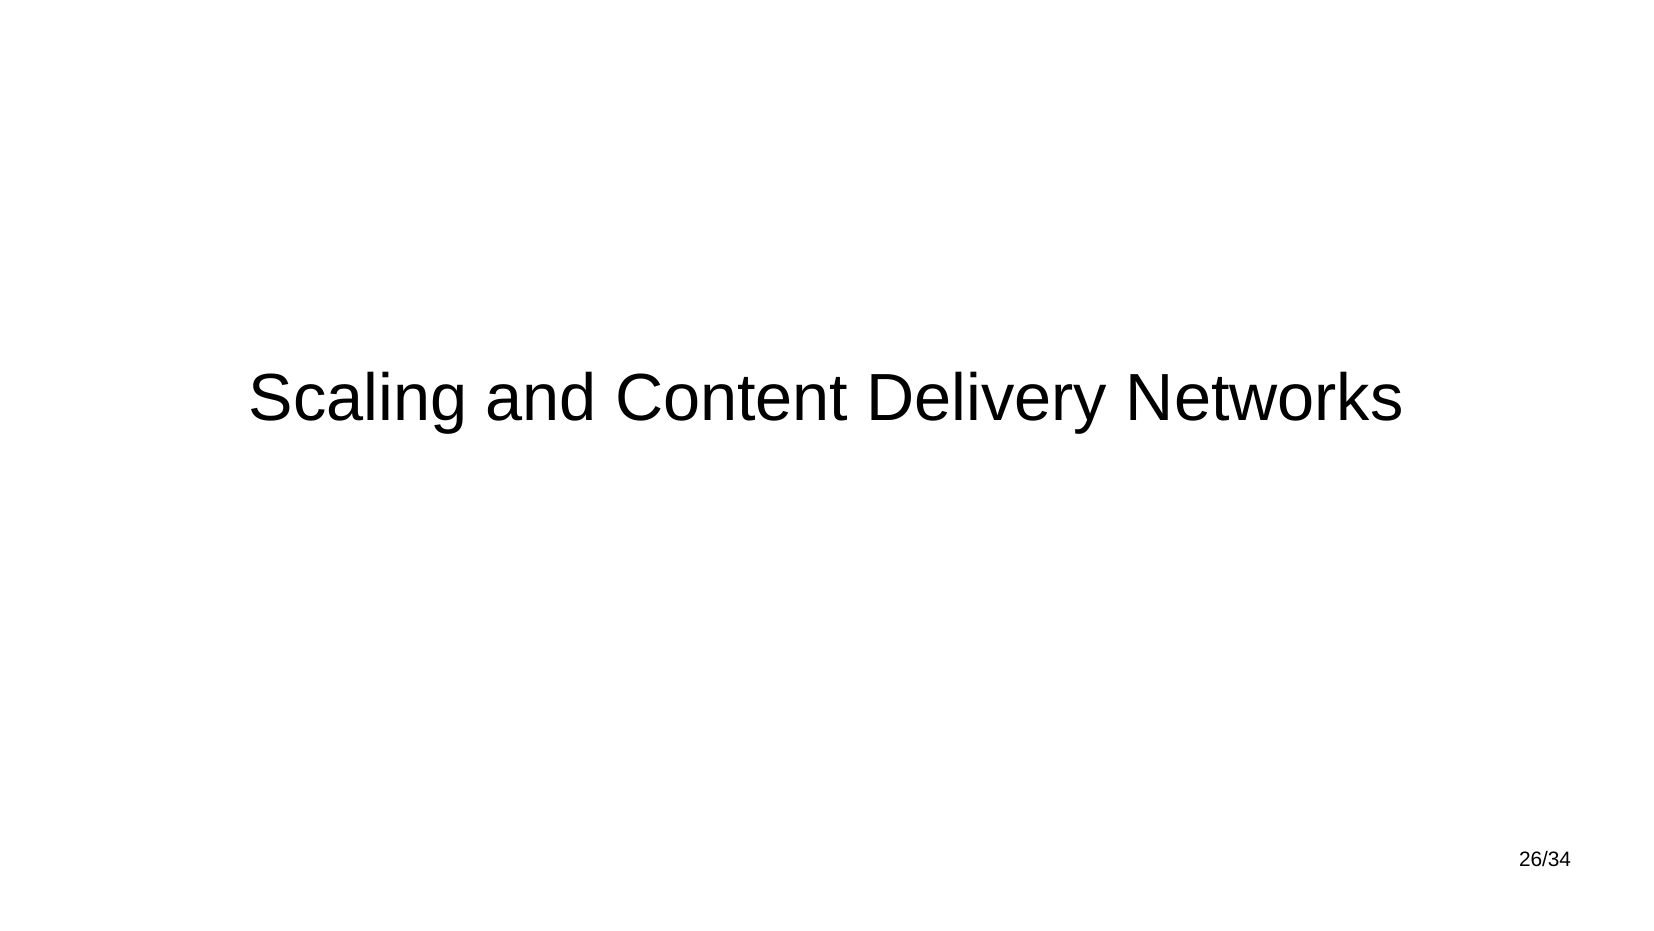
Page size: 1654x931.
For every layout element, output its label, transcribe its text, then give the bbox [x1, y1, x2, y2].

subtitle Scaling and Content Delivery Networks [82, 37, 1571, 757]
